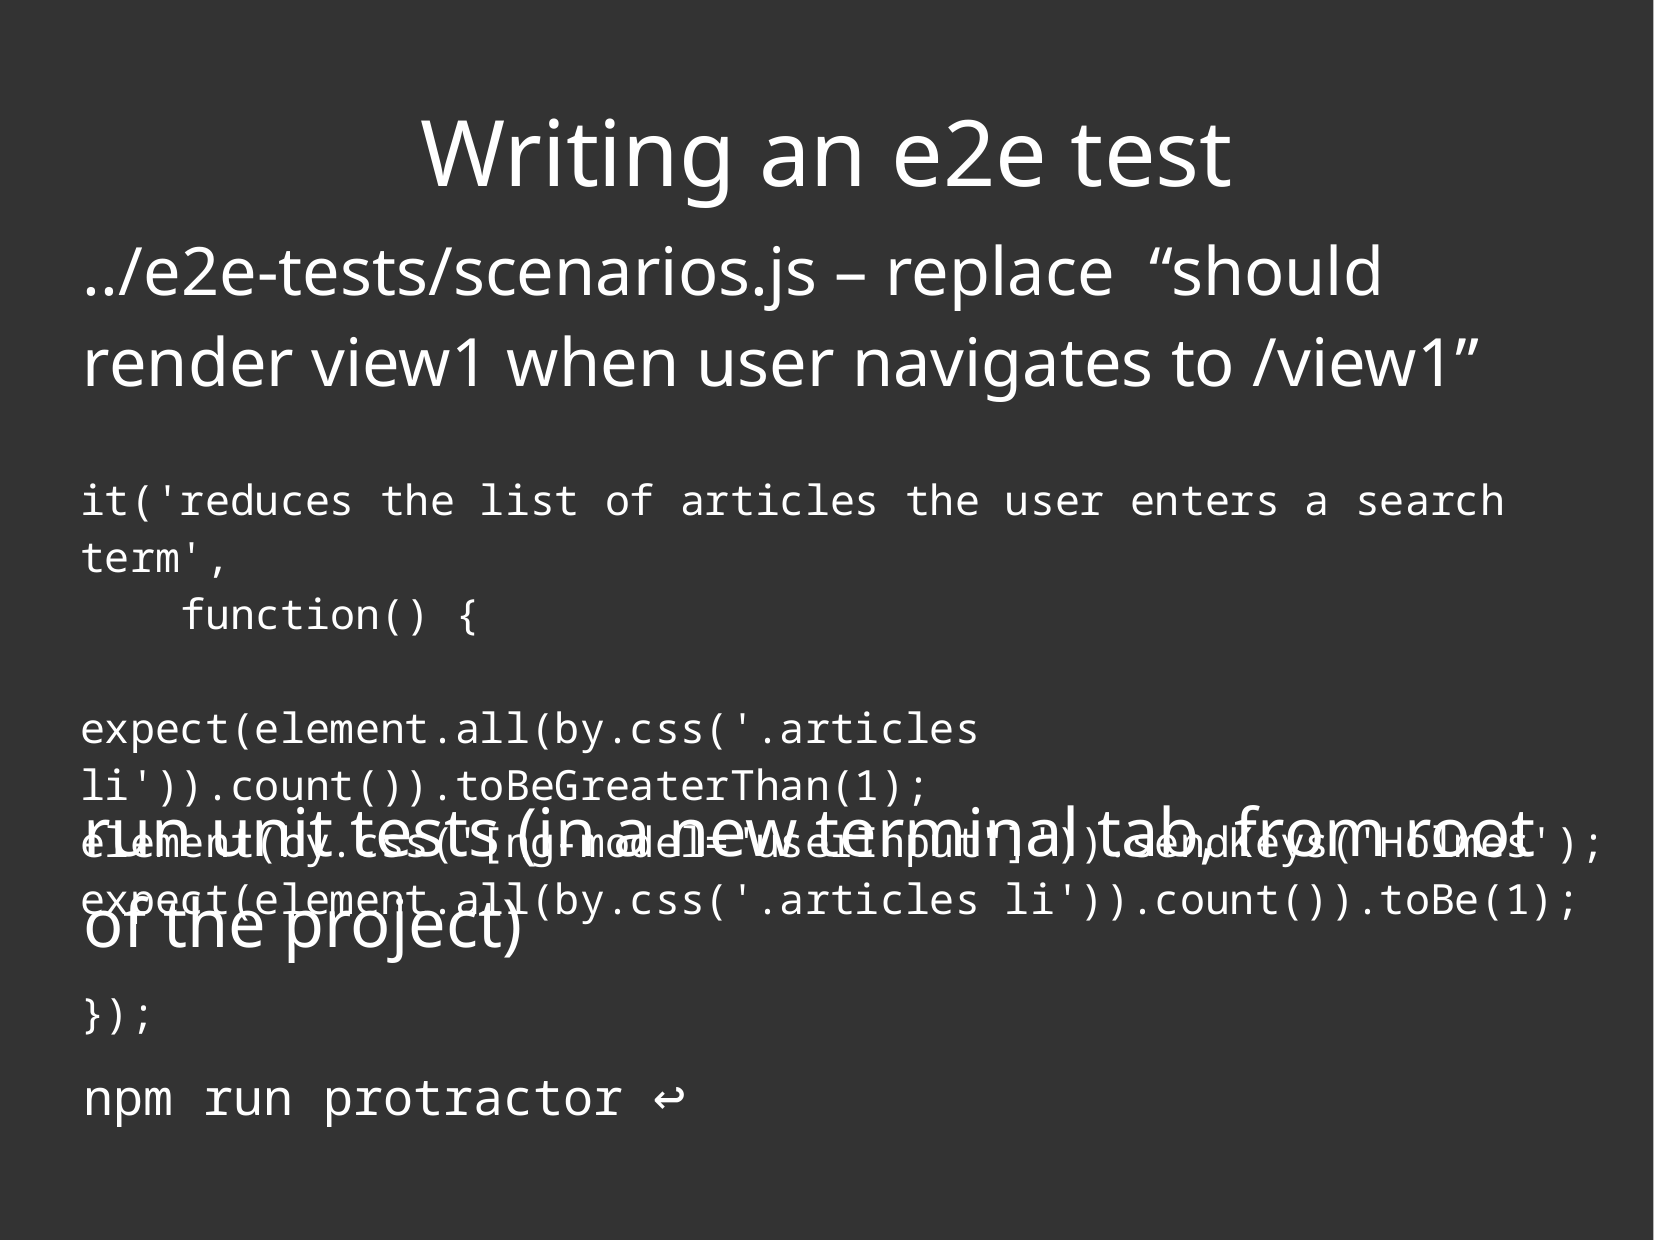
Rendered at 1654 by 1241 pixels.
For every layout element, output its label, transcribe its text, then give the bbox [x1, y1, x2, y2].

text_box it('reduces the list of articles the user enters a search term', function() { expect(element.all(by.css('.articles li')).count()).toBeGreaterThan(1); element(by.css('[ng-model="userInput"]')).sendKeys('Holmes'); expect(element.all(by.css('.articles li')).count()).toBe(1); }); [65, 463, 1630, 815]
title Writing an e2e test [82, 47, 1571, 239]
title run unit tests (in a new terminal tab, from root of the project) npm run protractor ↩ [83, 818, 1572, 1099]
title ../e2e-tests/scenarios.js – replace “should render view1 when user navigates to /view1” [82, 239, 1572, 390]
